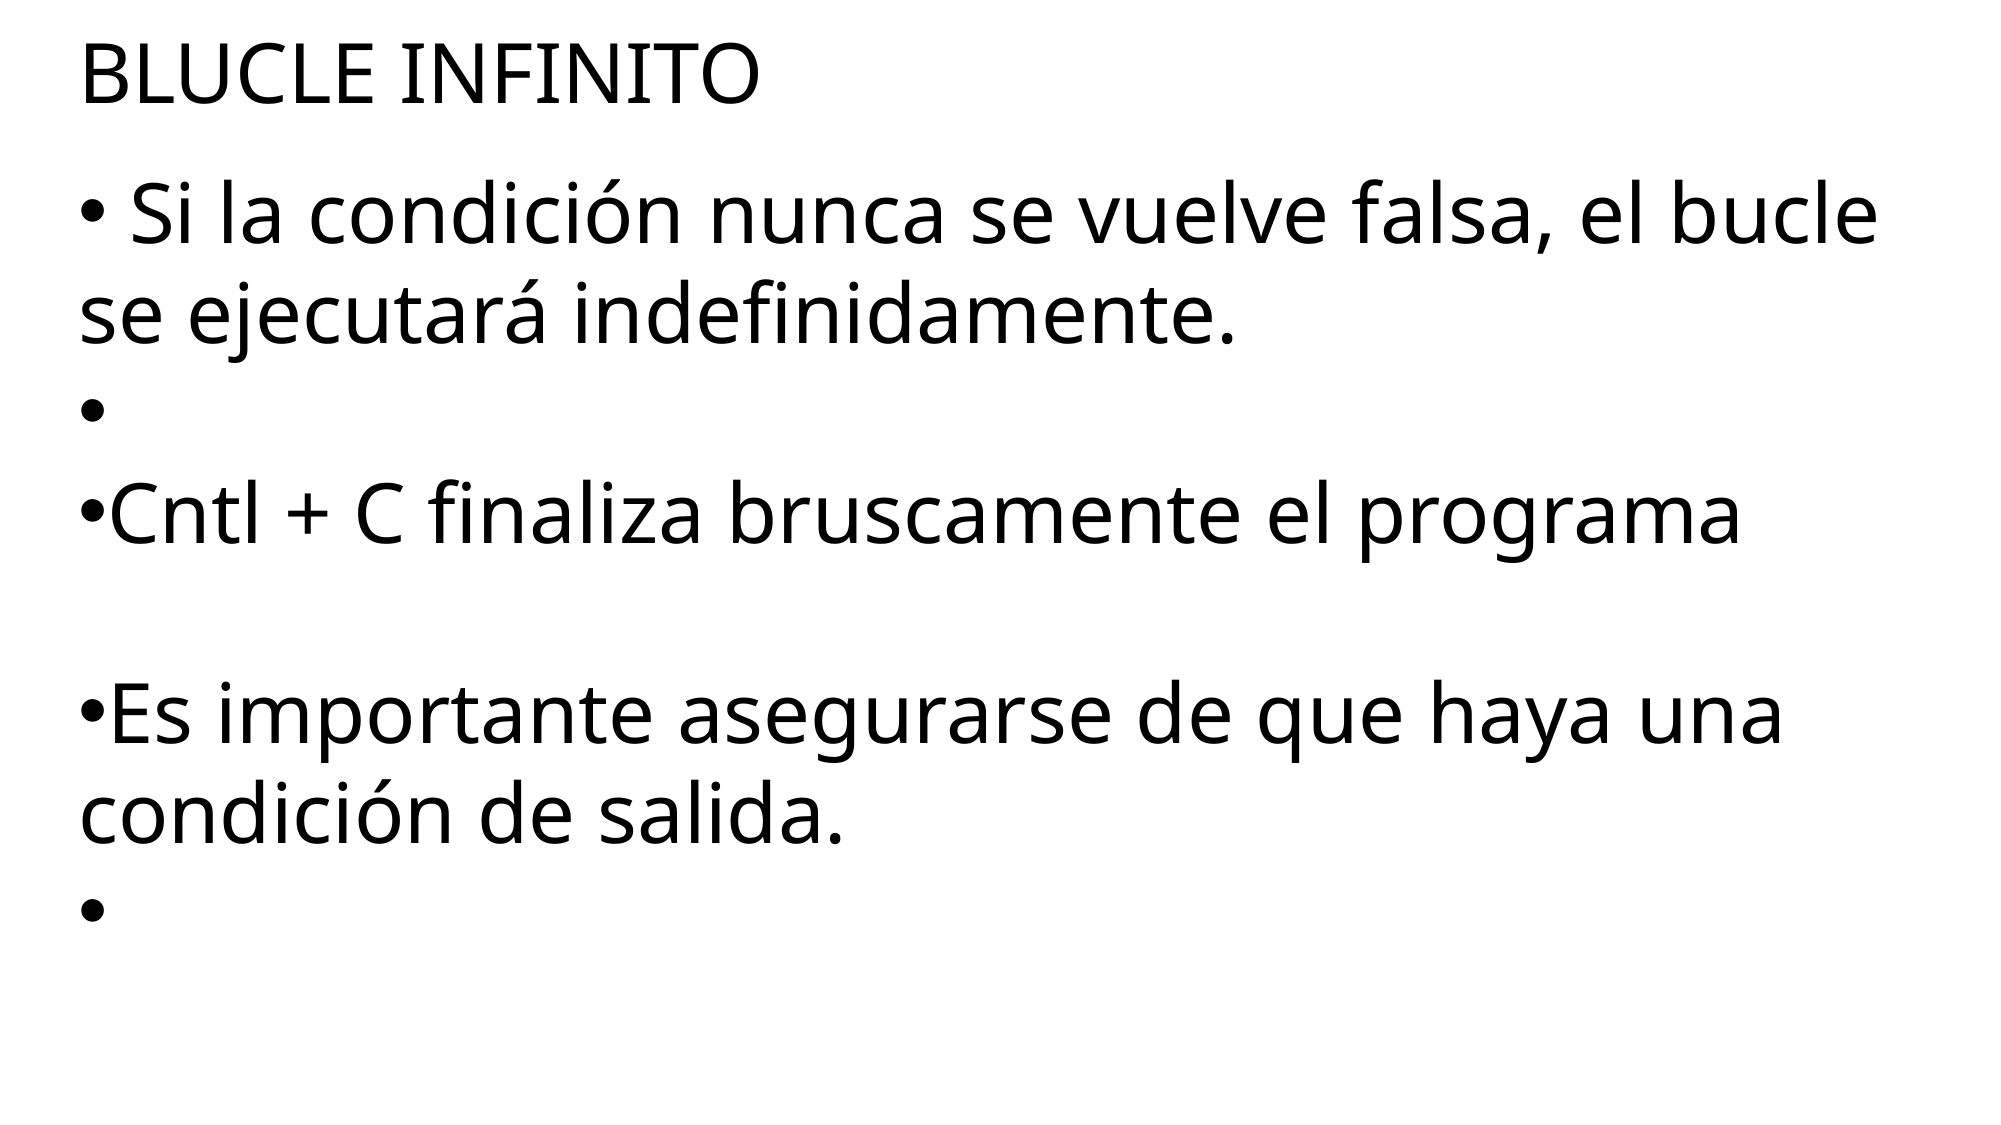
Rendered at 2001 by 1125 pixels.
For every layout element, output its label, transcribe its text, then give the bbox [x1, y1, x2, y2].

text_box Si la condición nunca se vuelve falsa, el bucle se ejecutará indefinidamente. Cntl + C finaliza bruscamente el programa Es importante asegurarse de que haya una condición de salida. [63, 152, 2000, 976]
text_box BLUCLE INFINITO [63, 13, 734, 130]
